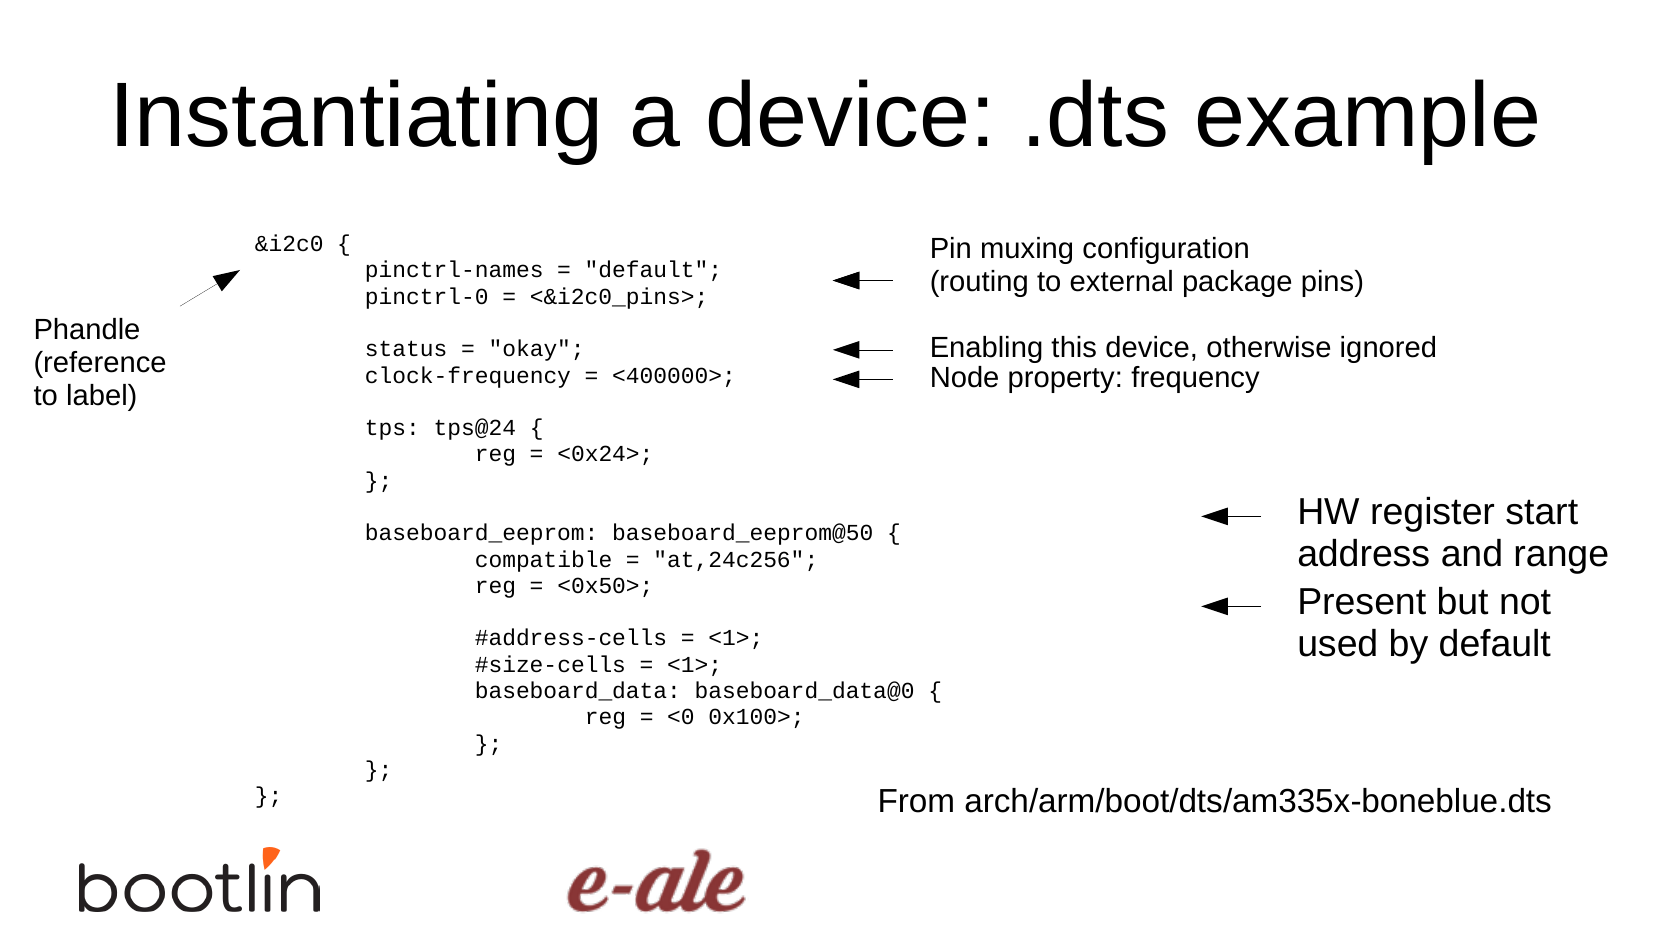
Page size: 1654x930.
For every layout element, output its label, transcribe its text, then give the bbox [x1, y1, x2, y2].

picture [79, 847, 320, 912]
list From arch/arm/boot/dts/am335x-boneblue.dts [877, 782, 1606, 843]
picture [565, 847, 749, 915]
text_box Node property: frequency [915, 353, 1516, 405]
text_box &i2c0 { pinctrl-names = "default"; pinctrl-0 = <&i2c0_pins>; status = "okay"; clock-frequency = <400000>; tps: tps@24 { reg = <0x24>; }; baseboard_eeprom: baseboard_eeprom@50 { compatible = "at,24c256"; reg = <0x50>; #address-cells = <1>; #size-cells = <1>; baseboard_data: baseboard_data@0 { reg = <0 0x100>; }; }; }; [240, 225, 1096, 818]
title Instantiating a device: .dts example [82, 37, 1571, 193]
text_box Present but not used by default [1282, 573, 1567, 672]
text_box Phandle (reference to label) [18, 306, 511, 420]
text_box HW register start address and range [1282, 483, 1624, 582]
text_box Pin muxing configuration (routing to external package pins) [915, 225, 1516, 316]
text_box Enabling this device, otherwise ignored [915, 323, 1516, 353]
